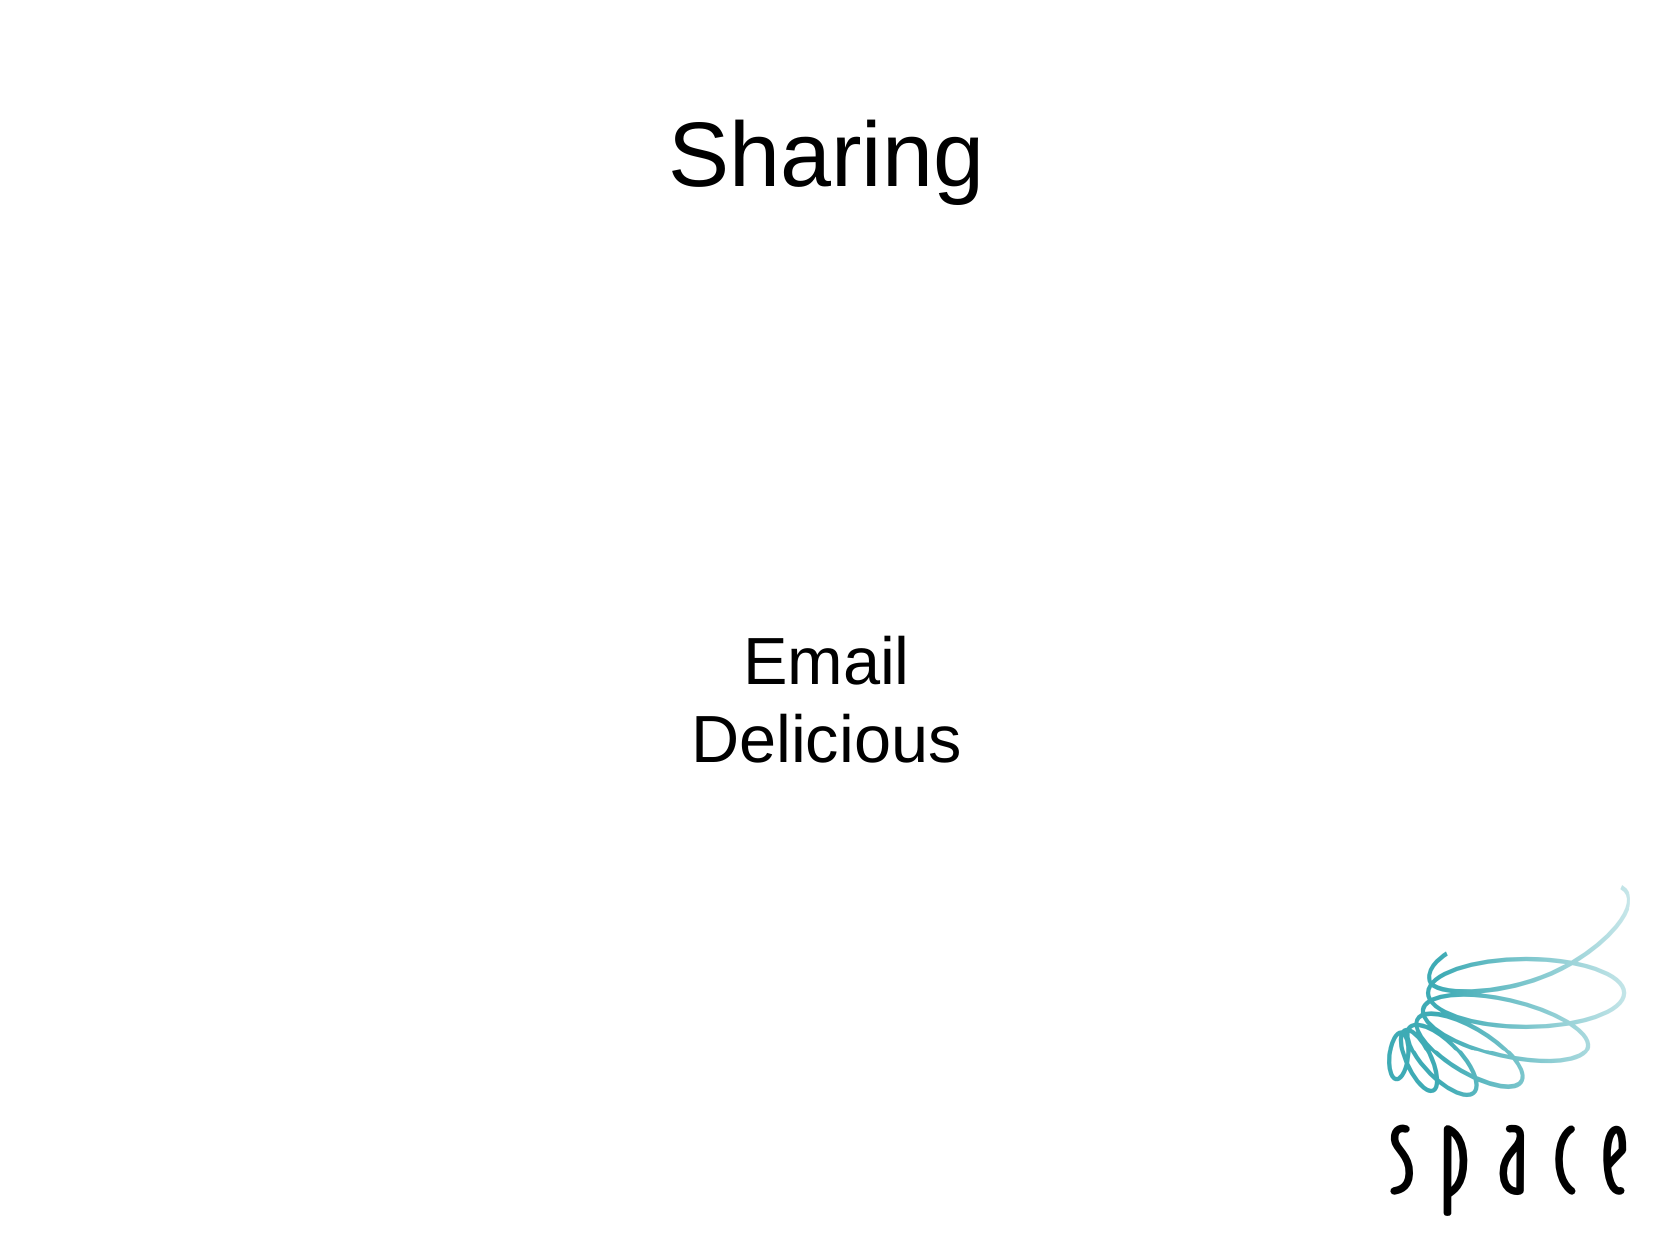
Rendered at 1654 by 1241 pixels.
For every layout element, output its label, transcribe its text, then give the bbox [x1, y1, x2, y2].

subtitle Email Delicious [82, 290, 1571, 1109]
picture [1387, 885, 1630, 1216]
title Sharing [82, 49, 1571, 257]
